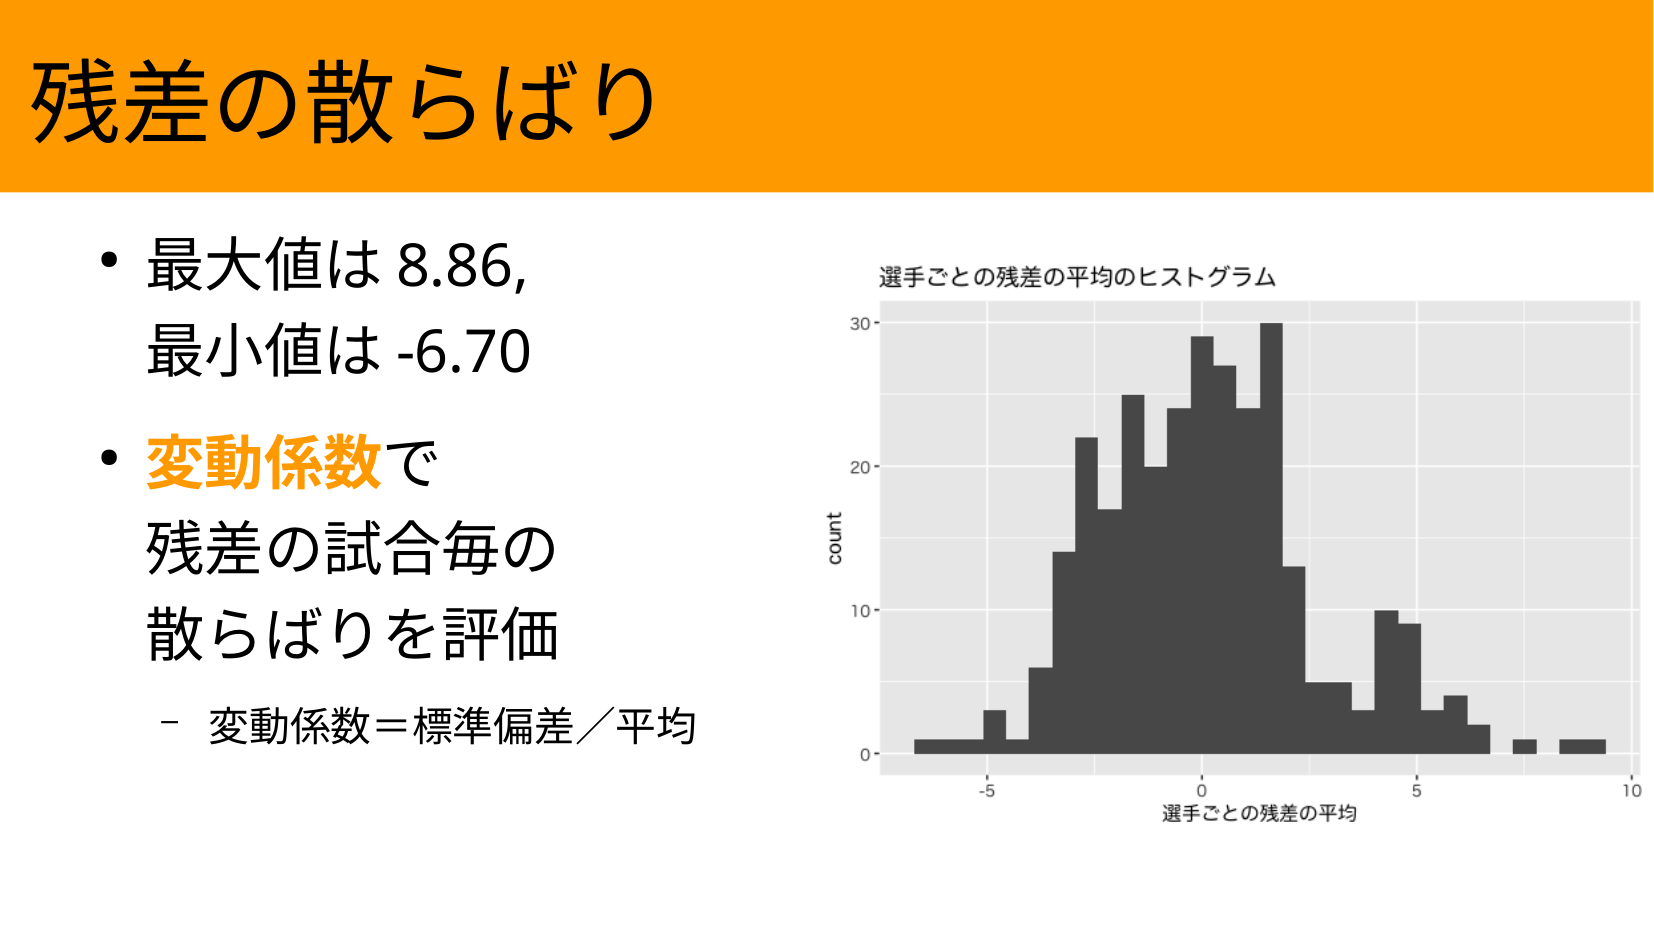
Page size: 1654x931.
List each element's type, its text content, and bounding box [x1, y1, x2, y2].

list 最大値は 8.86, 最小値は -6.70 変動係数で 残差の試合毎の 散らばりを評価 変動係数＝標準偏差／平均 [82, 217, 839, 758]
picture [816, 258, 1650, 834]
title 残差の散らばり [0, 0, 1654, 193]
